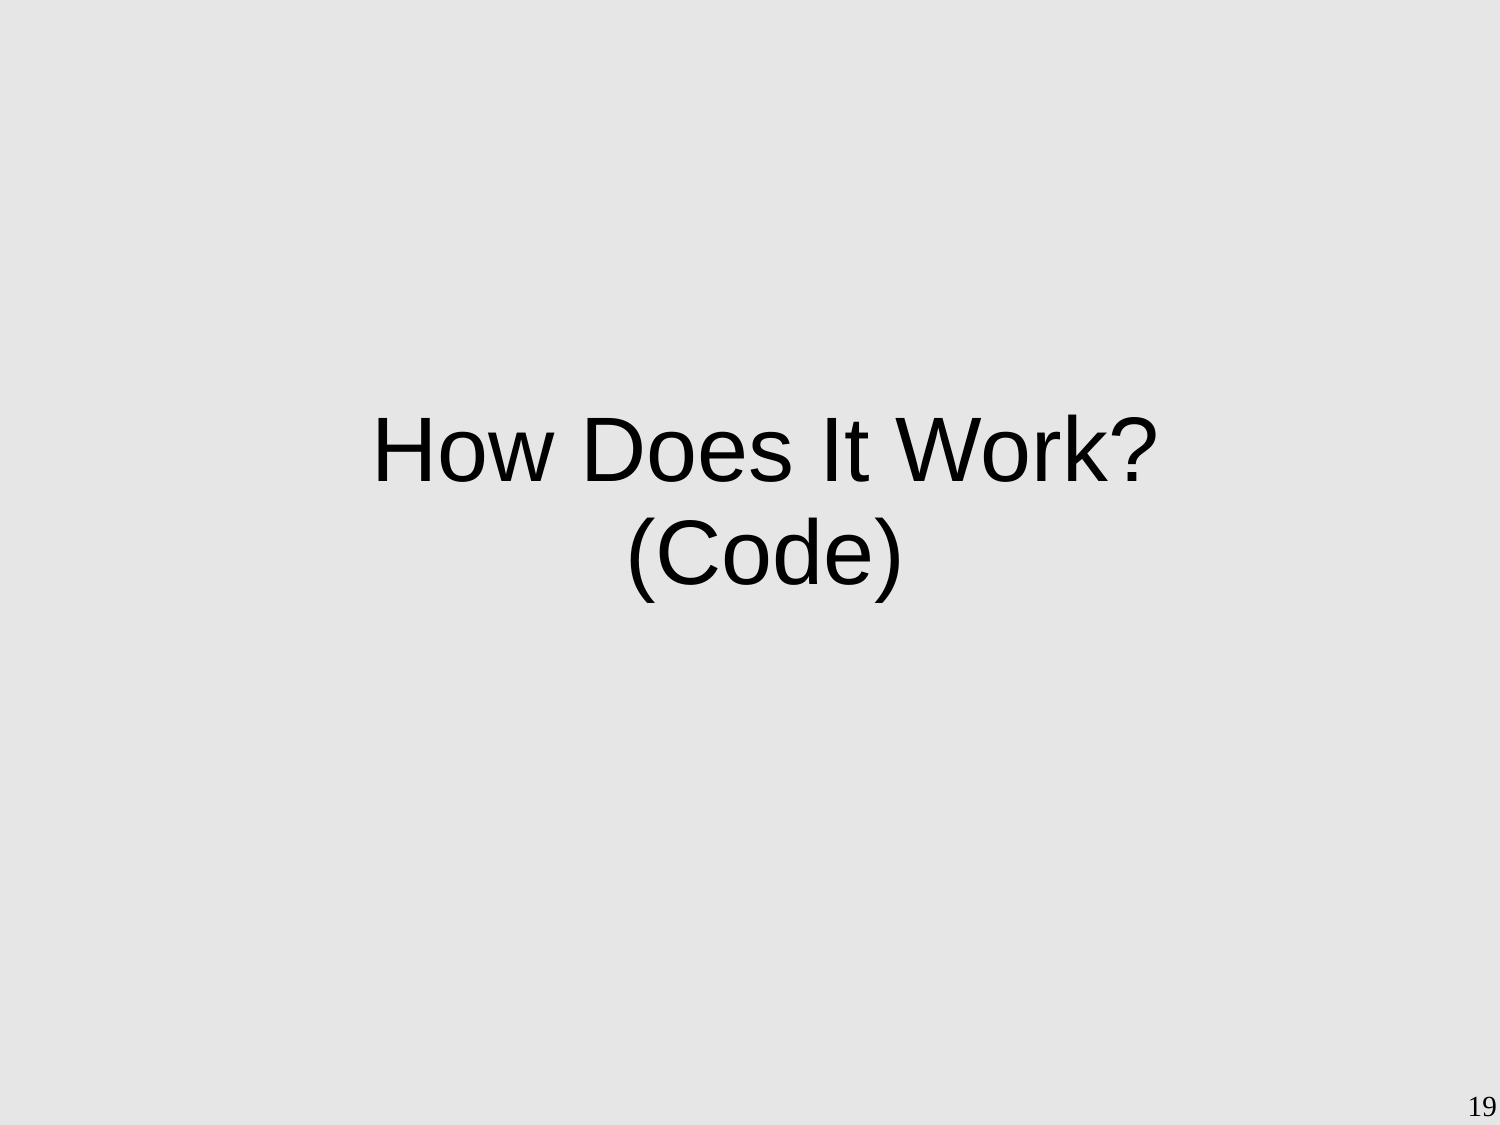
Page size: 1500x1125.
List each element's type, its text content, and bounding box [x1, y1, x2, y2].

text_box How Does It Work? (Code) [306, 391, 1225, 612]
